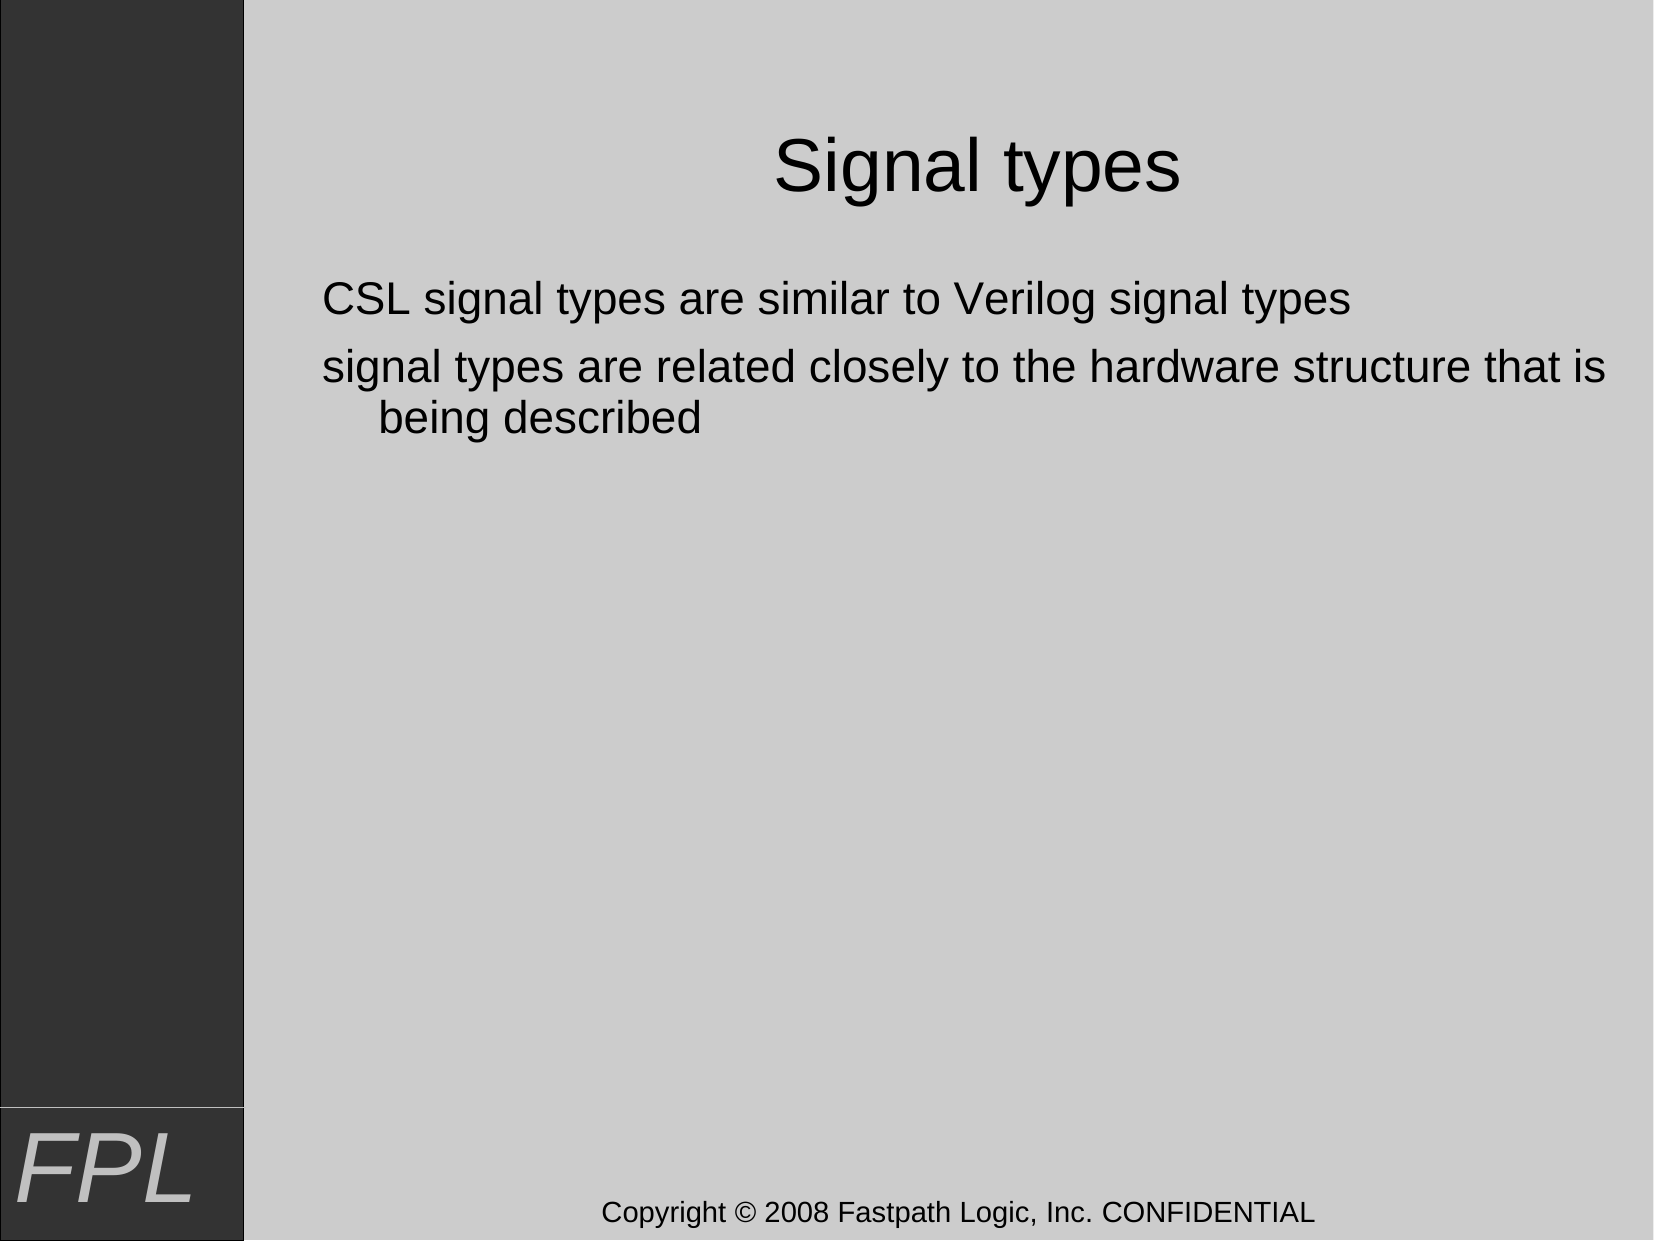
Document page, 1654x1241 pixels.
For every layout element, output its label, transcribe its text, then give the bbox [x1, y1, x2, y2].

list CSL signal types are similar to Verilog signal types signal types are related closely to the hardware structure that is being described [322, 272, 1635, 1179]
title Signal types [427, 57, 1530, 272]
